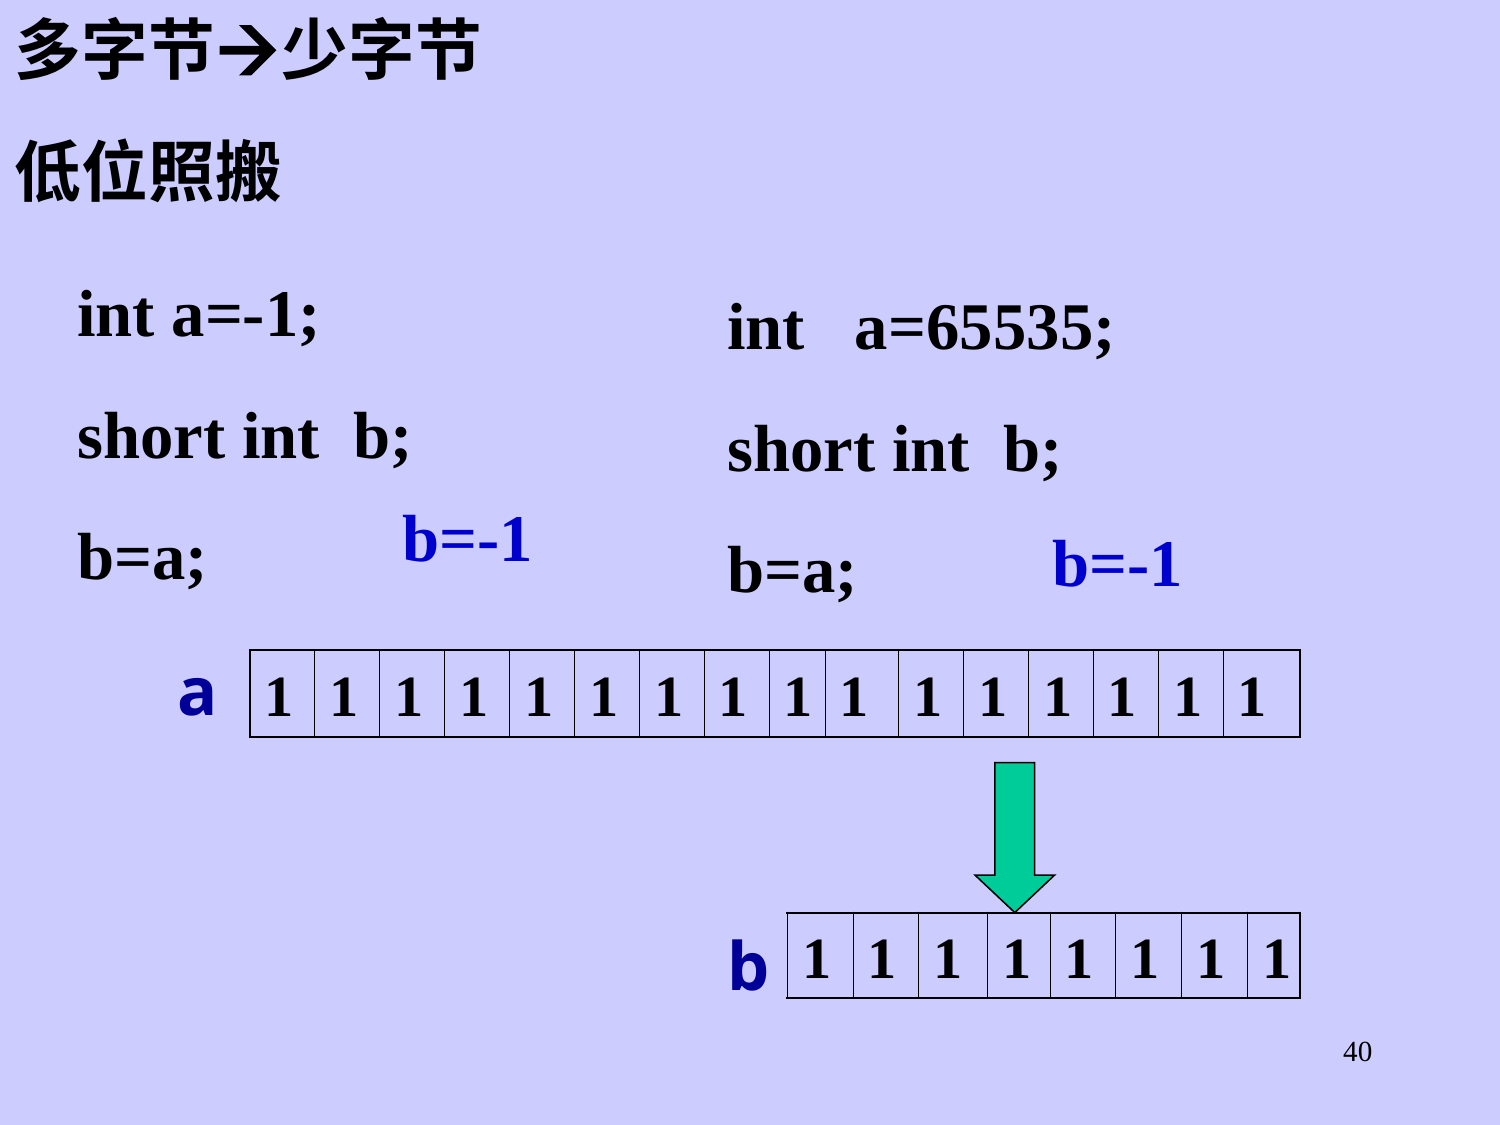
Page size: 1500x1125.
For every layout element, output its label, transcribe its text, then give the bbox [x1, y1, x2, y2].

text_box int a=65535; short int b; b=a; [712, 274, 1413, 614]
table_header 1 [1248, 914, 1299, 997]
table_header 1 [705, 651, 769, 736]
text_box <编号> [1074, 1025, 1388, 1101]
table_header 1 [770, 651, 825, 736]
table_header 1 [964, 651, 1028, 736]
text_box 多字节少字节 低位照搬 [0, 0, 1500, 218]
table_header 1 [788, 914, 853, 997]
text_box b [712, 899, 776, 1012]
table_header 1 [575, 651, 639, 736]
table_header 1 [1051, 914, 1115, 997]
table_header 1 [899, 651, 963, 736]
table_header 1 [510, 651, 574, 736]
text_box int a=-1; short int b; b=a; [62, 262, 513, 602]
table_header 1 [1182, 914, 1247, 997]
text_box a [162, 624, 226, 737]
table_header 1 [640, 651, 704, 736]
table_header 1 [919, 914, 987, 997]
table_header 1 [1094, 651, 1158, 736]
table_header 1 [1159, 651, 1223, 736]
table_header 1 [854, 914, 918, 997]
text_box b=-1 [387, 487, 613, 583]
table_header 1 [445, 651, 509, 736]
table_header 1 [826, 651, 898, 736]
table_header 1 [380, 651, 444, 736]
table_header 1 [1224, 651, 1299, 736]
table_header 1 [251, 651, 314, 736]
text_box b=-1 [1037, 512, 1263, 608]
table_header 1 [1029, 651, 1093, 736]
table_header 1 [315, 651, 379, 736]
table_header 1 [1116, 914, 1181, 997]
table_header 1 [988, 914, 1050, 997]
